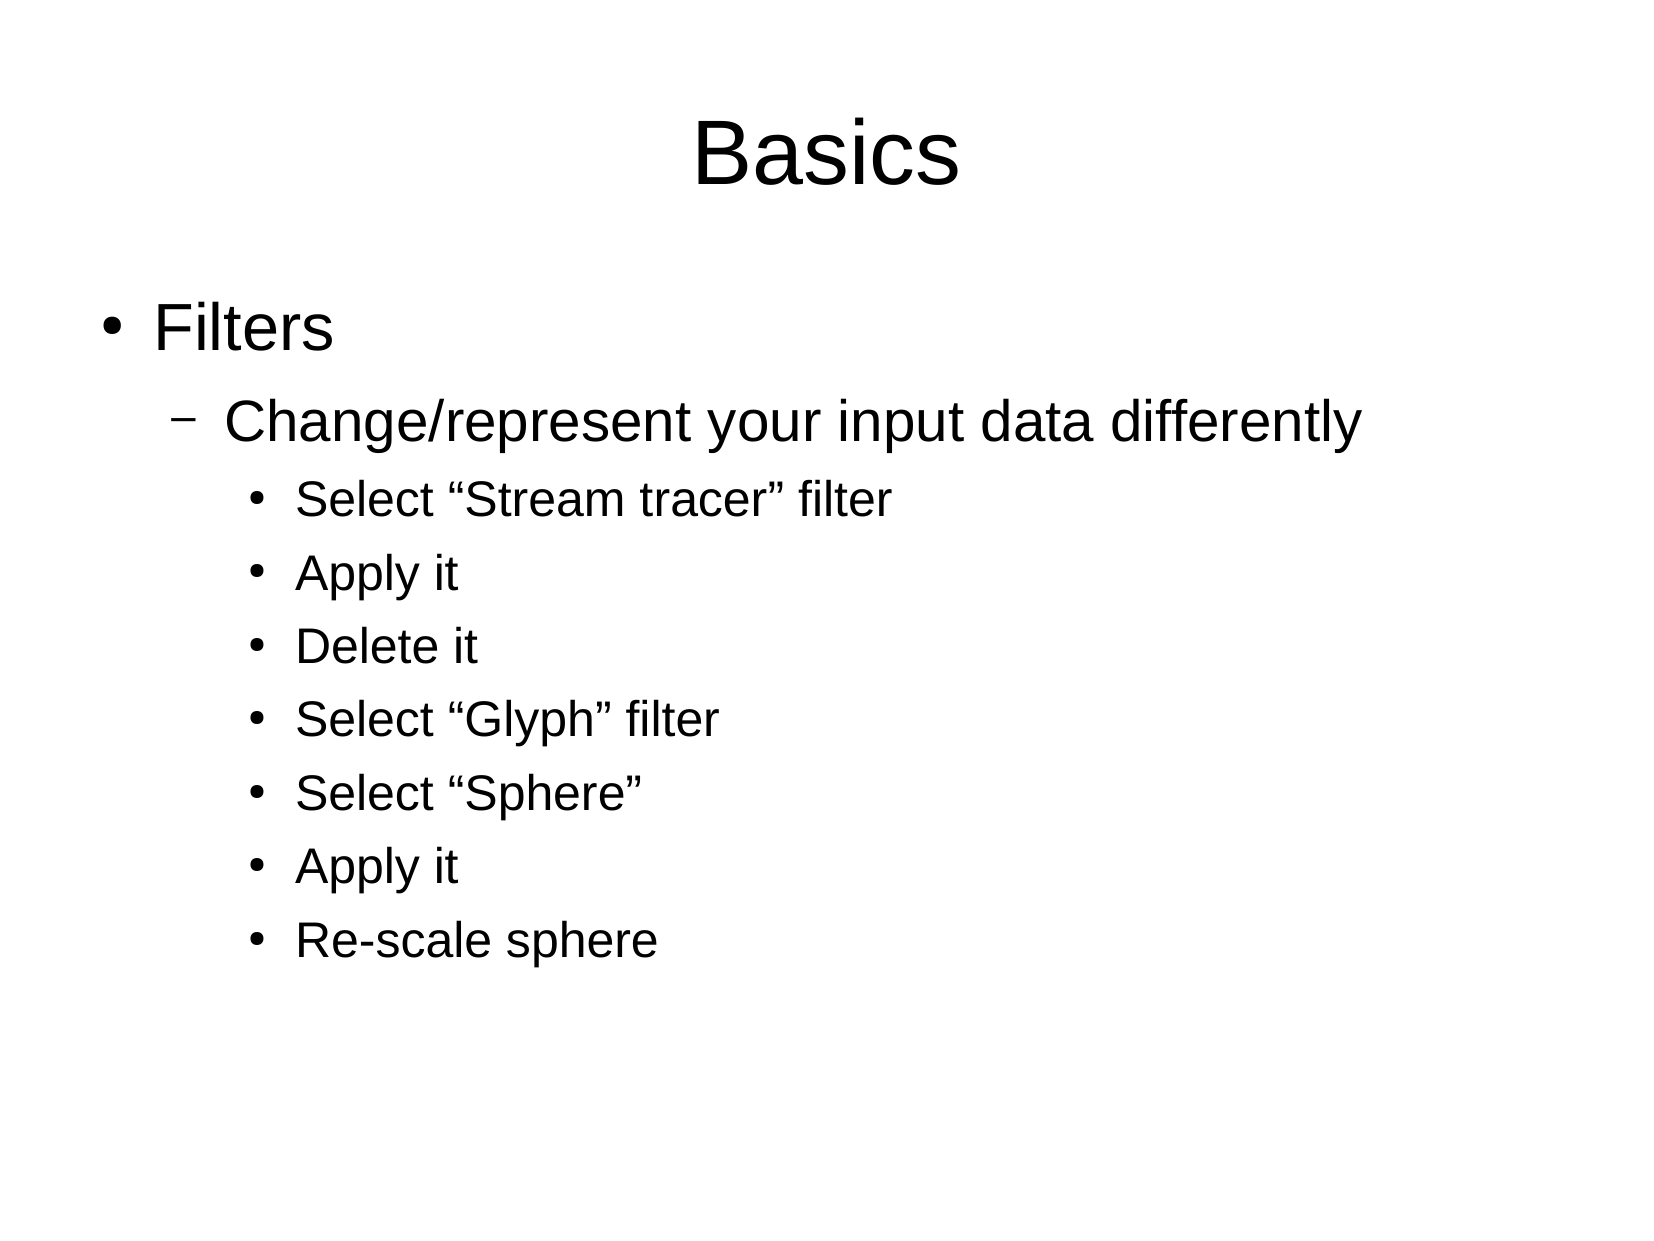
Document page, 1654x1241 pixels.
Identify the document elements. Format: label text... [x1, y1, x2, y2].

title Basics [82, 49, 1571, 257]
list Filters Change/represent your input data differently Select “Stream tracer” filter Apply it Delete it Select “Glyph” filter Select “Sphere” Apply it Re-scale sphere [82, 290, 1571, 1010]
